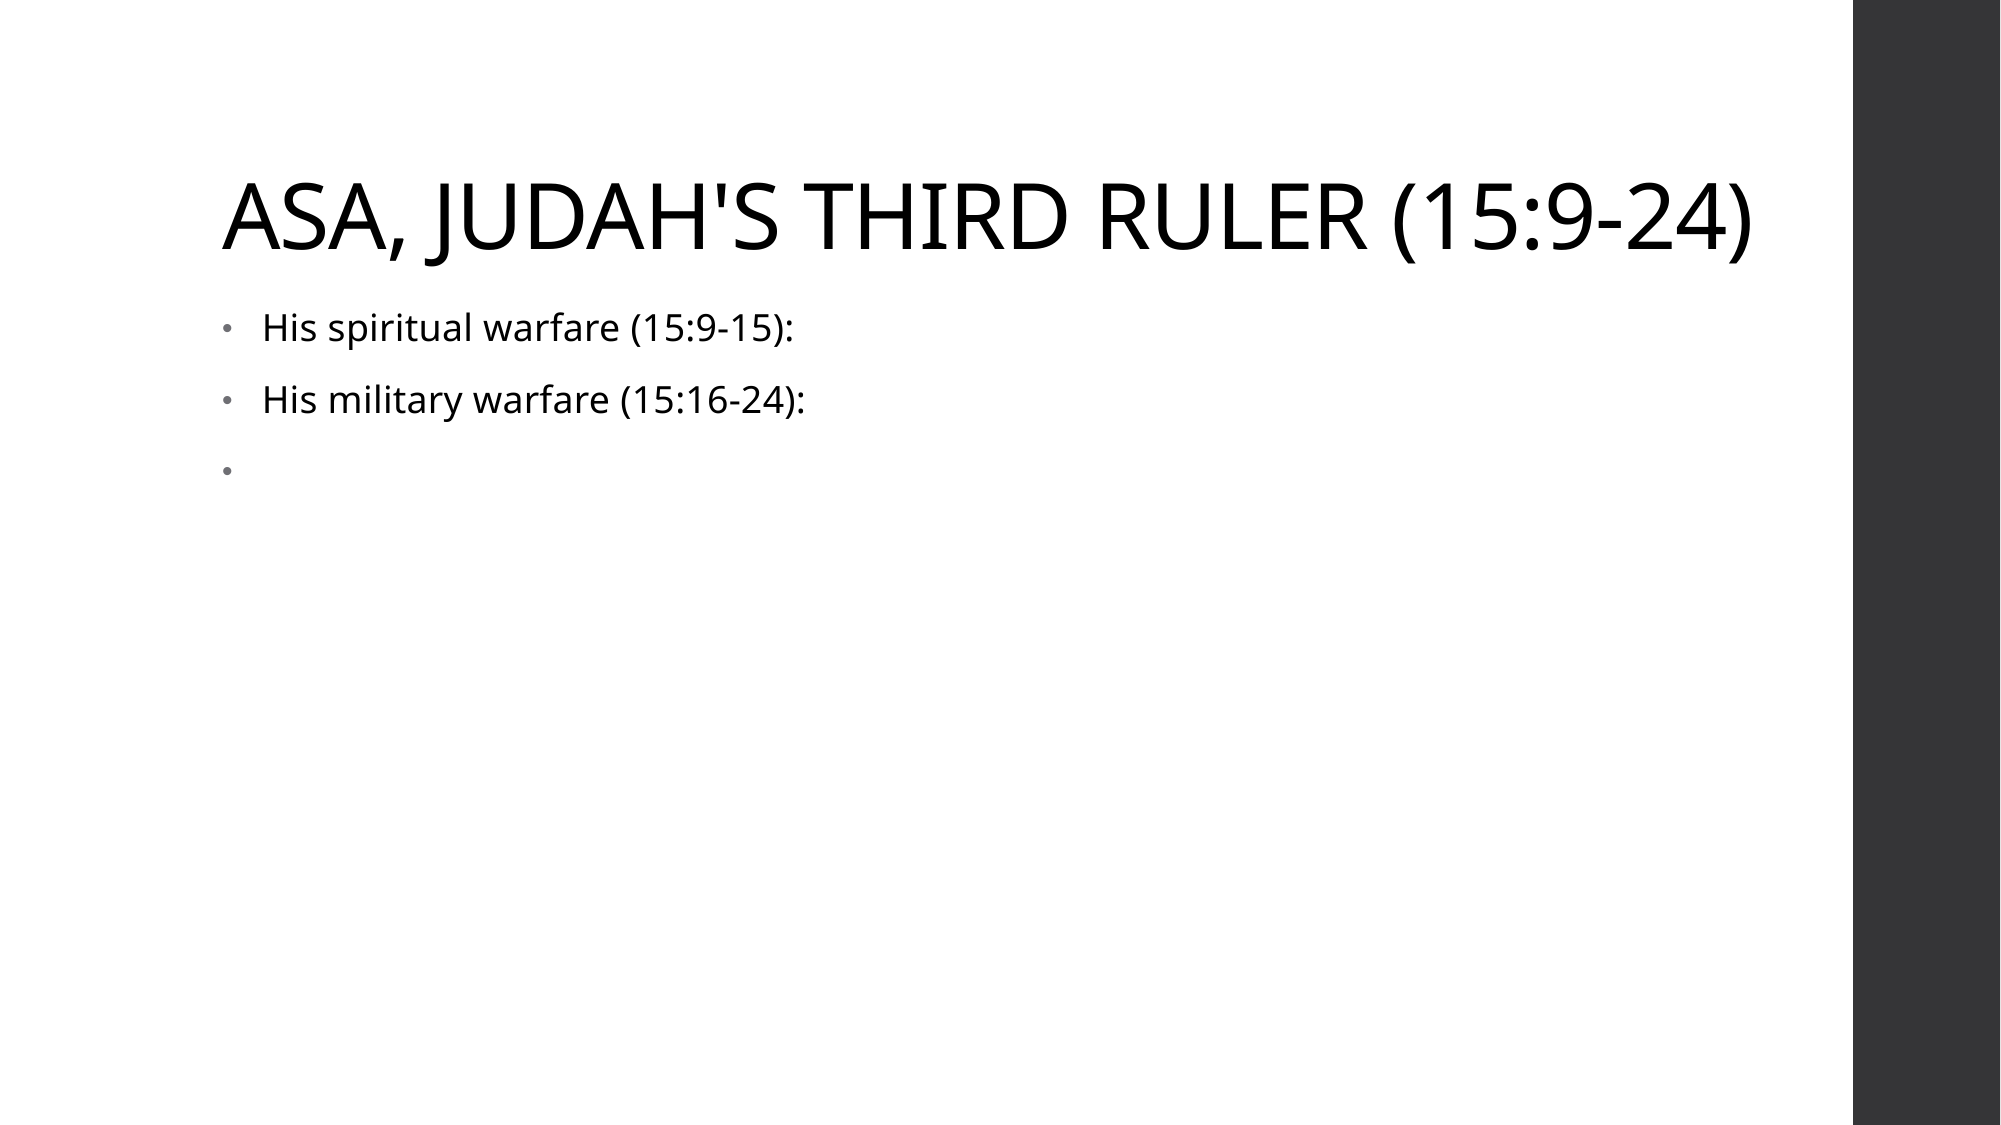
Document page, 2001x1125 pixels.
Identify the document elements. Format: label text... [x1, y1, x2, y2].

title ASA, JUDAH'S THIRD RULER (15:9-24) [206, 60, 1797, 278]
list His spiritual warfare (15:9-15): His military warfare (15:16-24): [206, 299, 1617, 1014]
